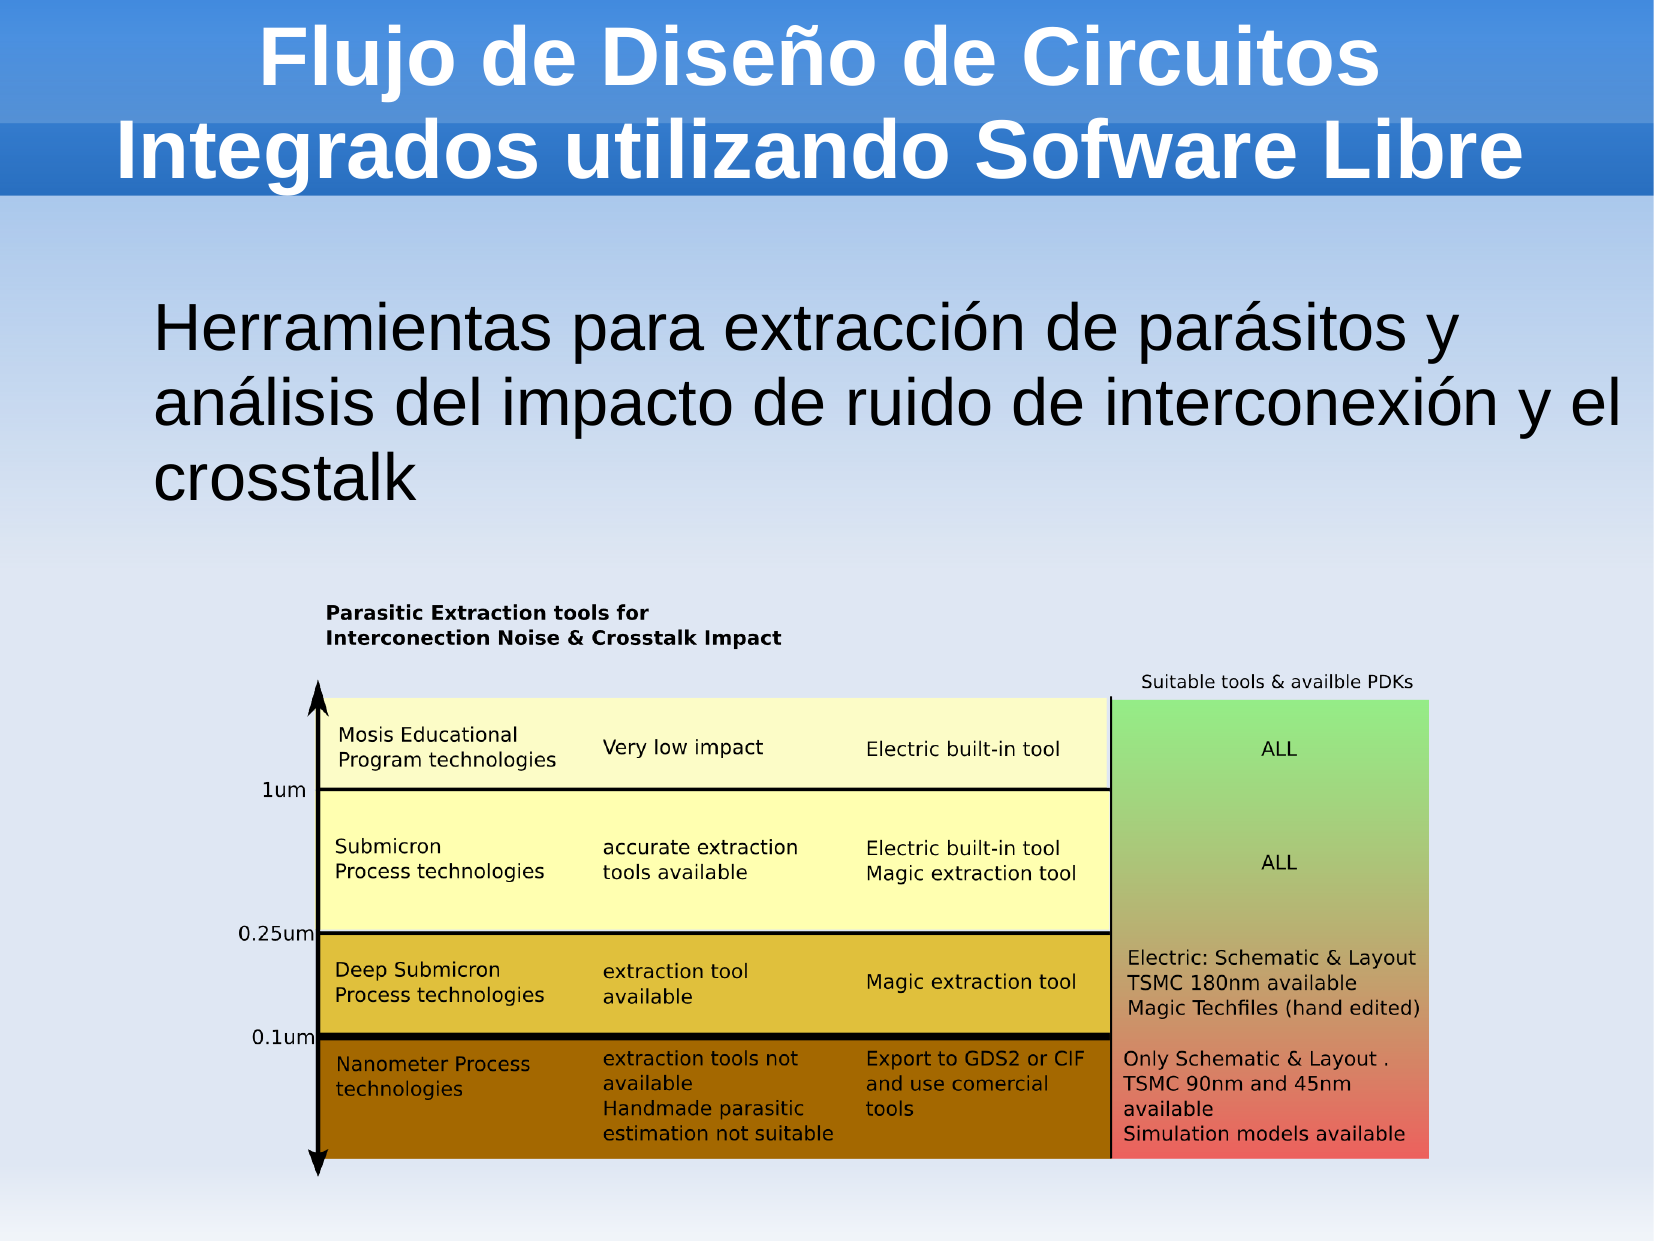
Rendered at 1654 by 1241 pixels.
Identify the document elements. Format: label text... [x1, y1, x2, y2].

title Flujo de Diseño de Circuitos Integrados utilizando Sofware Libre [76, 0, 1565, 208]
picture [0, 0, 1654, 1241]
list Herramientas para extracción de parásitos y análisis del impacto de ruido de interconexión y el crosstalk [82, 290, 1625, 650]
